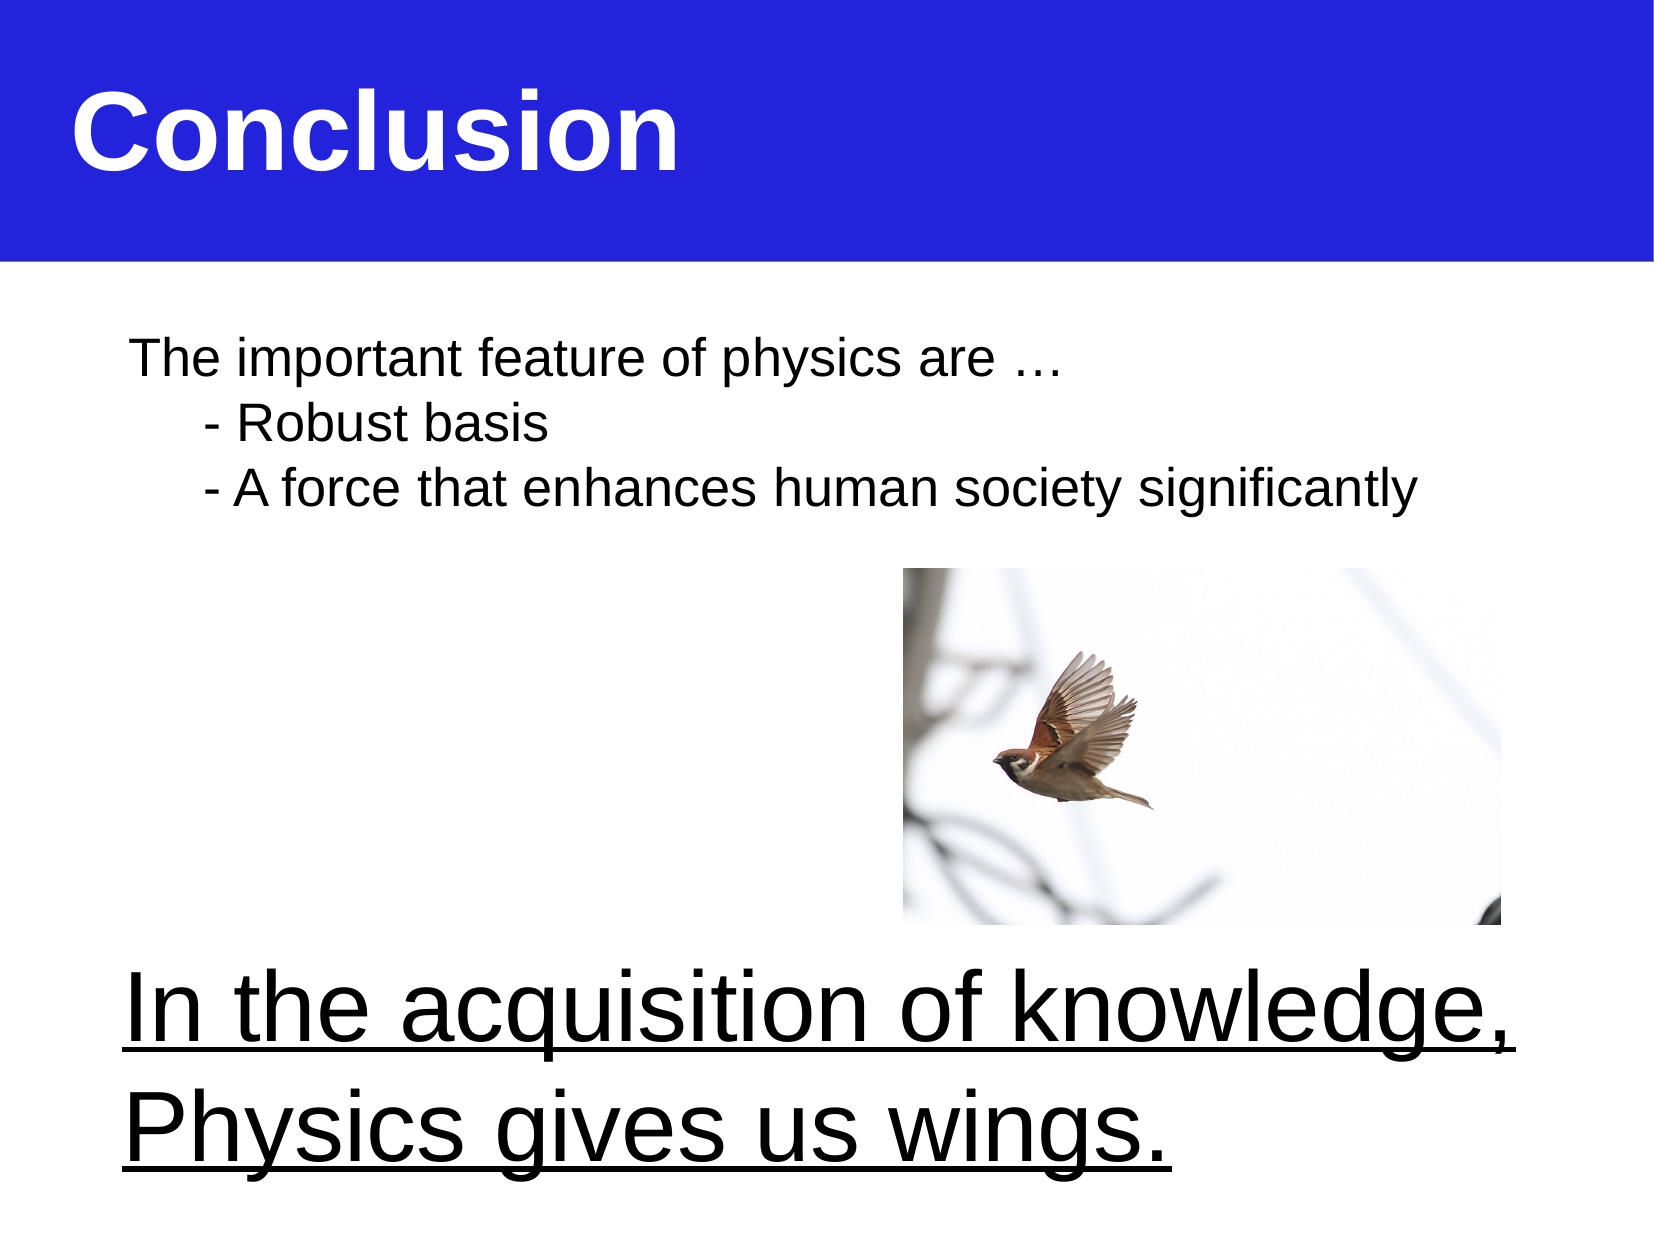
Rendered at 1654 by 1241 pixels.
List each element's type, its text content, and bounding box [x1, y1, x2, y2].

text_box The important feature of physics are … - Robust basis - A force that enhances human society significantly [128, 294, 1519, 606]
text_box [0, 0, 1654, 262]
picture [903, 568, 1501, 925]
title Conclusion [70, 22, 1543, 230]
text_box In the acquisition of knowledge, Physics gives us wings. [122, 965, 1556, 1241]
